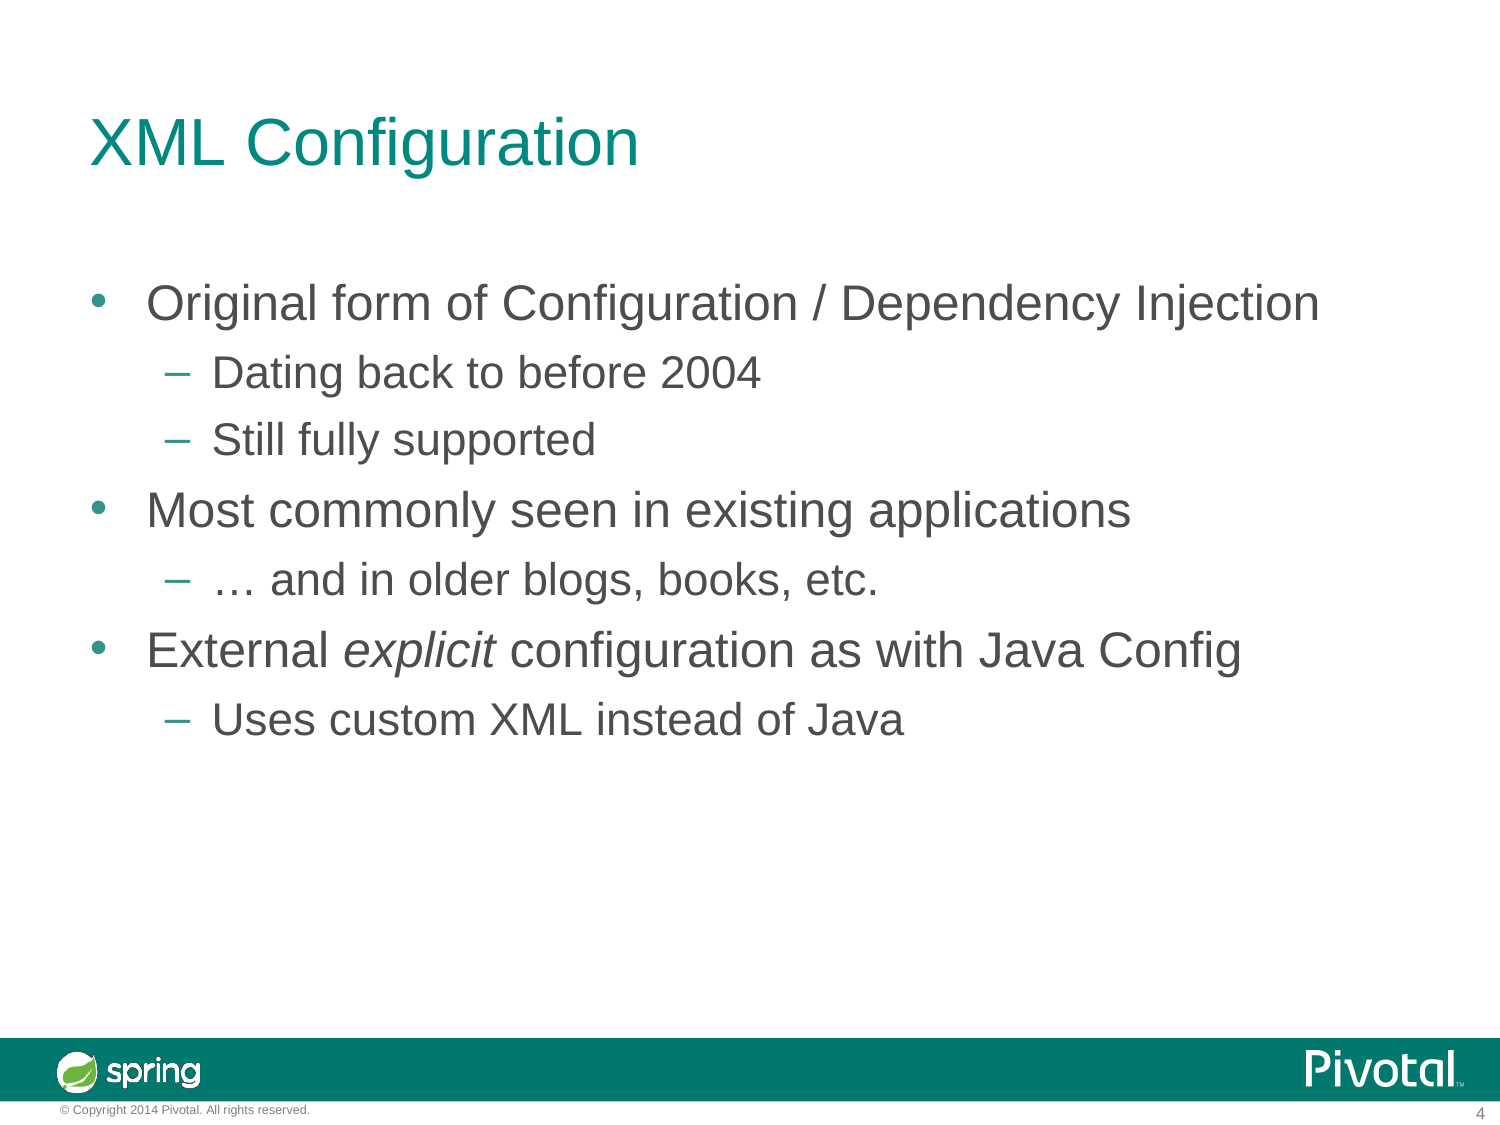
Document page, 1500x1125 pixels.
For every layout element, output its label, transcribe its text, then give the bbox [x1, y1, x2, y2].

title XML Configuration [75, 45, 1426, 233]
picture [32, 1041, 210, 1103]
picture [1306, 1050, 1464, 1087]
list Original form of Configuration / Dependency Injection Dating back to before 2004 Still fully supported Most commonly seen in existing applications … and in older blogs, books, etc. External explicit configuration as with Java Config Uses custom XML instead of Java [75, 262, 1426, 1005]
